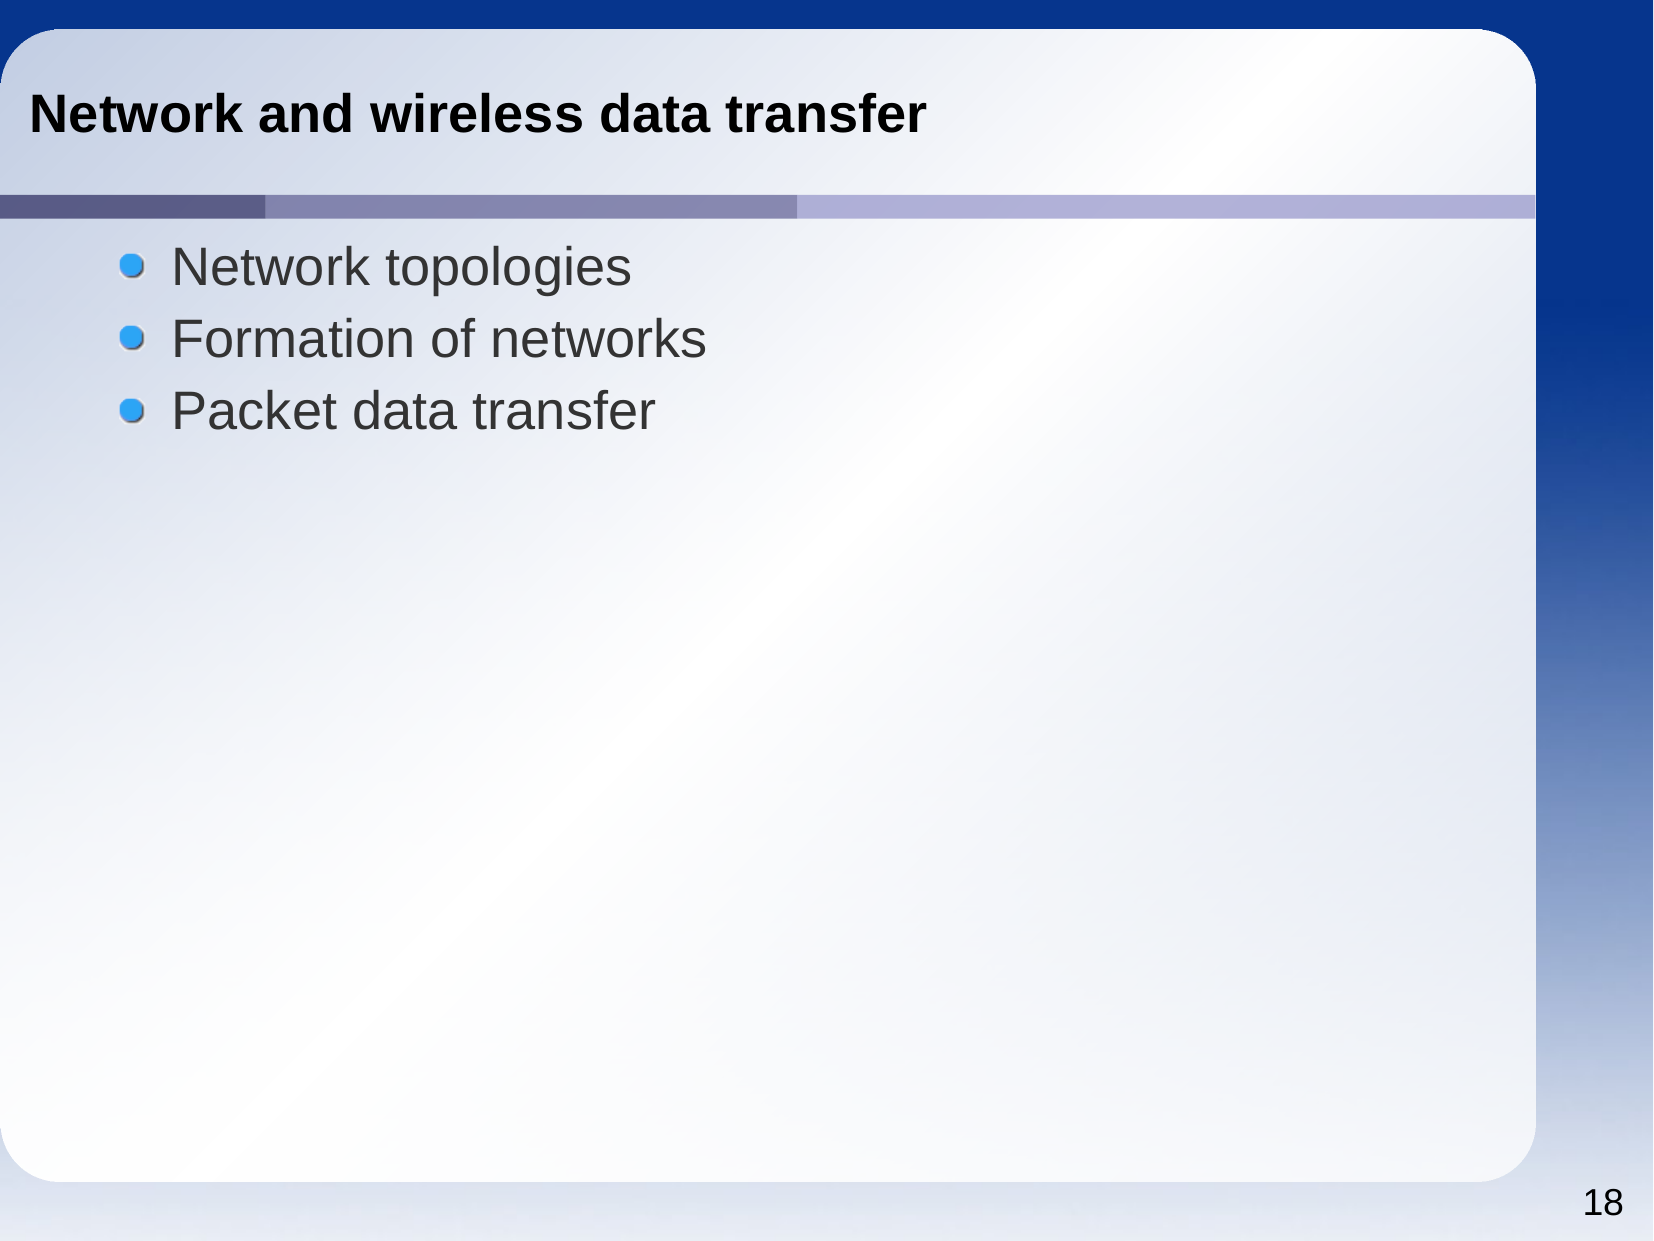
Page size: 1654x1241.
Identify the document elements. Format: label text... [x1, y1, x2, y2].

picture [0, 0, 1654, 1241]
list Network topologies Formation of networks Packet data transfer [29, 236, 1506, 1152]
title Network and wireless data transfer [29, 49, 1506, 178]
